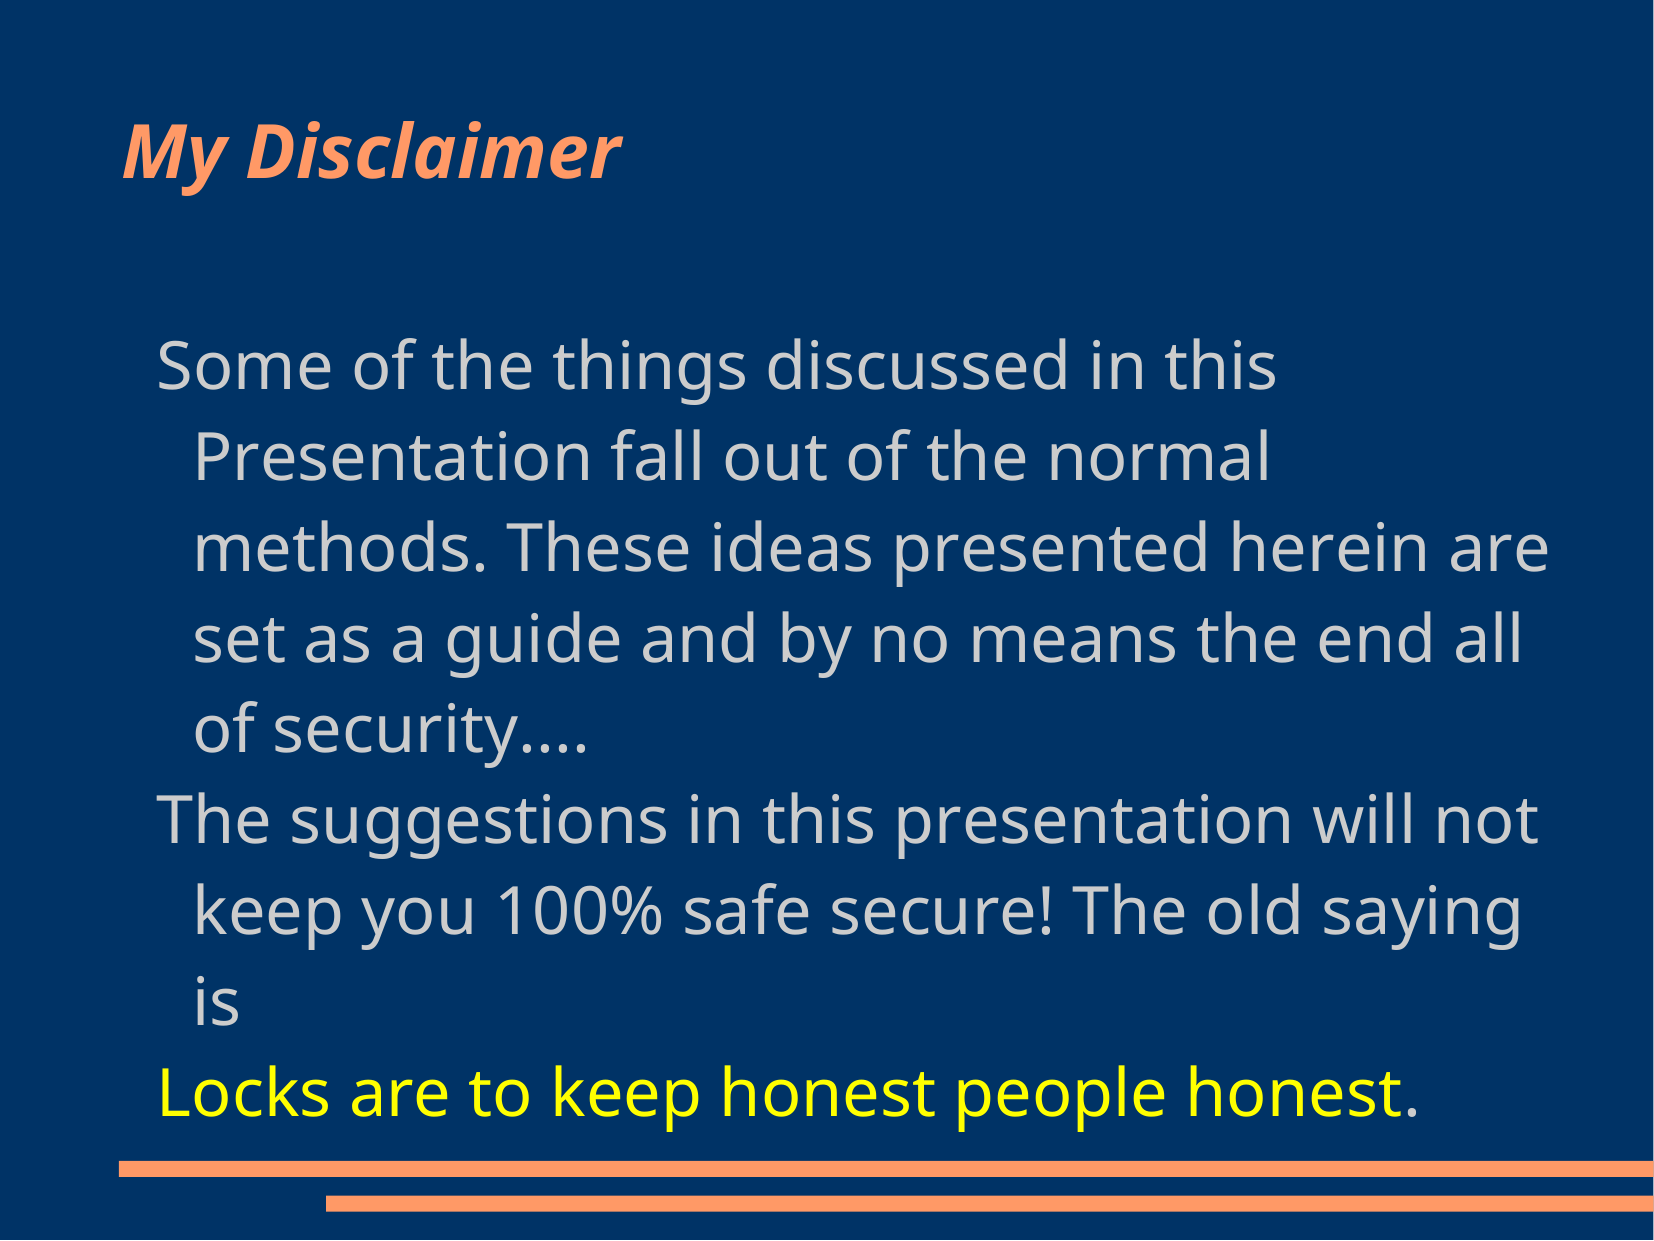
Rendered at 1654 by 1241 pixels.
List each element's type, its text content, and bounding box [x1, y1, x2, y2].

title My Disclaimer [121, 46, 1534, 254]
subtitle Some of the things discussed in this Presentation fall out of the normal methods. These ideas presented herein are set as a guide and by no means the end all of security.... The suggestions in this presentation will not keep you 100% safe secure! The old saying is Locks are to keep honest people honest. [121, 322, 1561, 1133]
